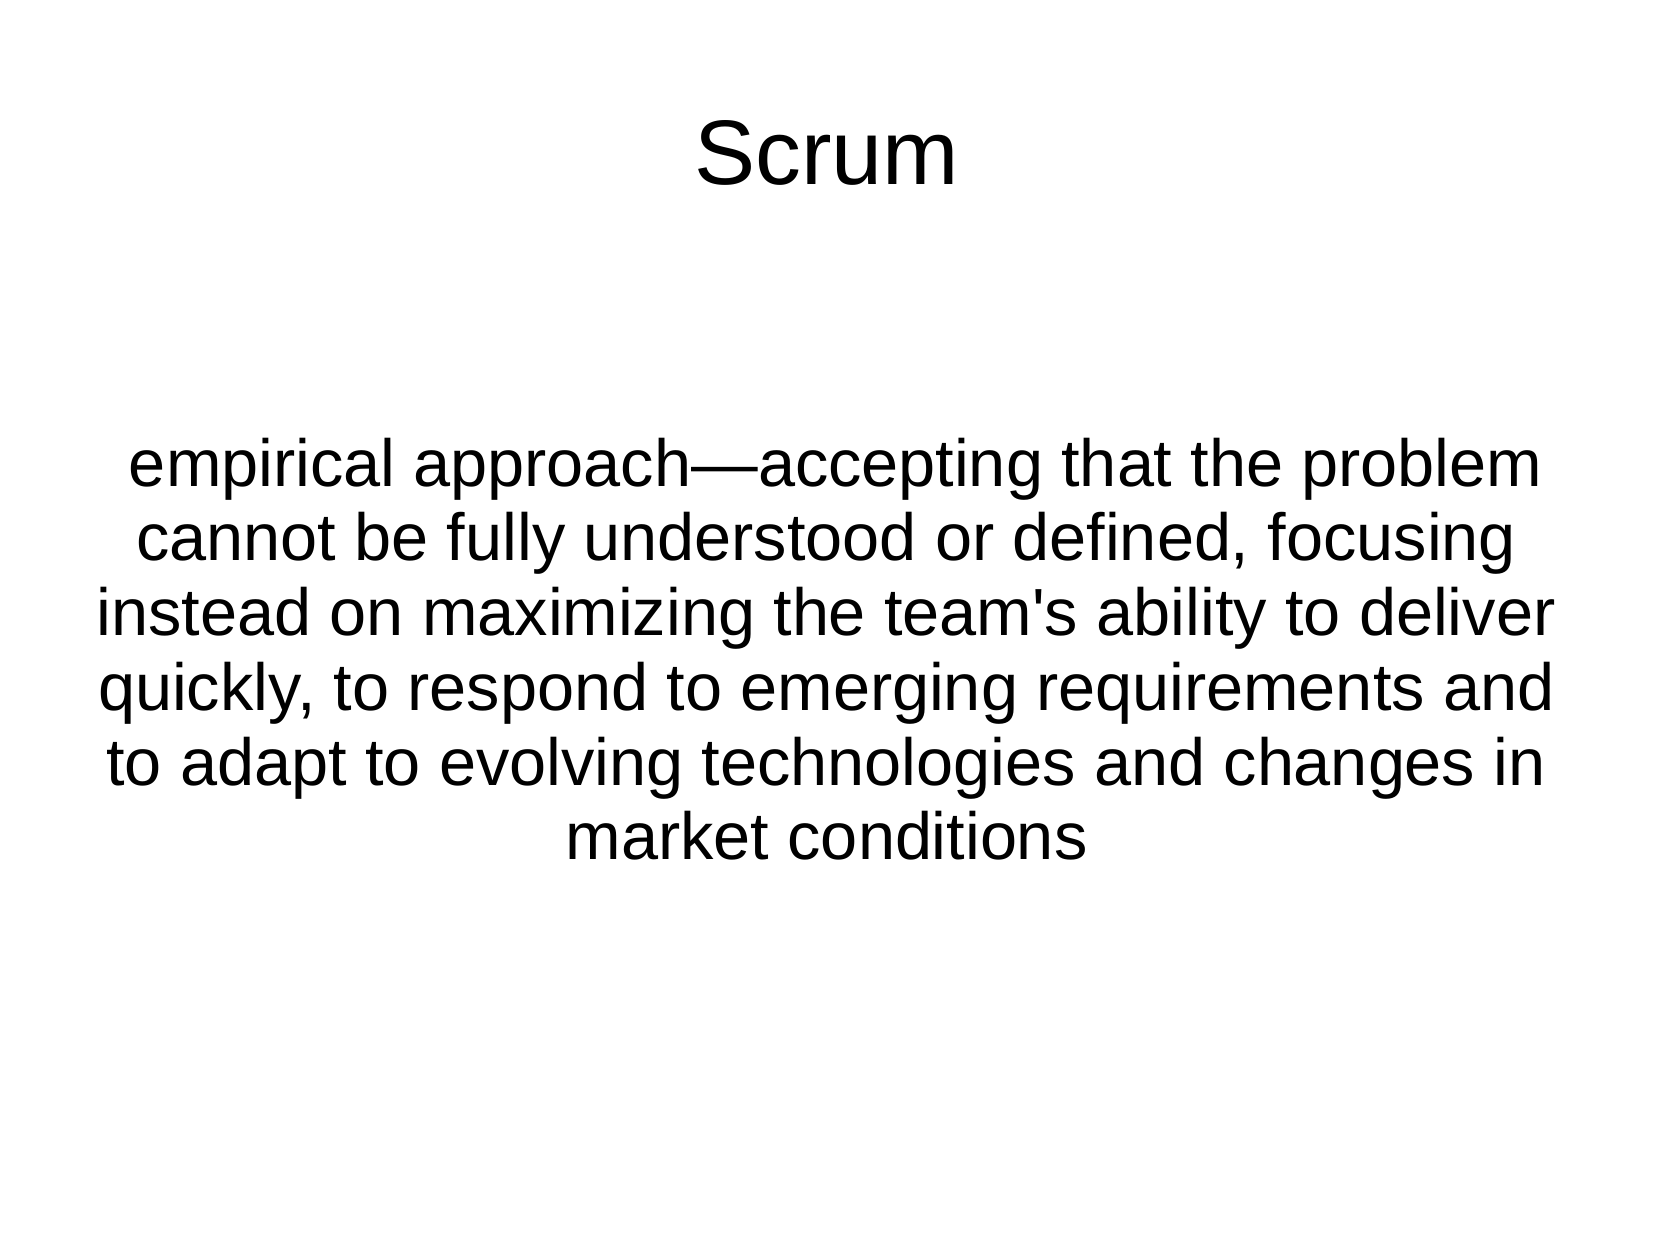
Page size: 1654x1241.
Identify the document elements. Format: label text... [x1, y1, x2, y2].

subtitle empirical approach—accepting that the problem cannot be fully understood or defined, focusing instead on maximizing the team's ability to deliver quickly, to respond to emerging requirements and to adapt to evolving technologies and changes in market conditions [82, 290, 1571, 1010]
title Scrum [82, 49, 1571, 257]
